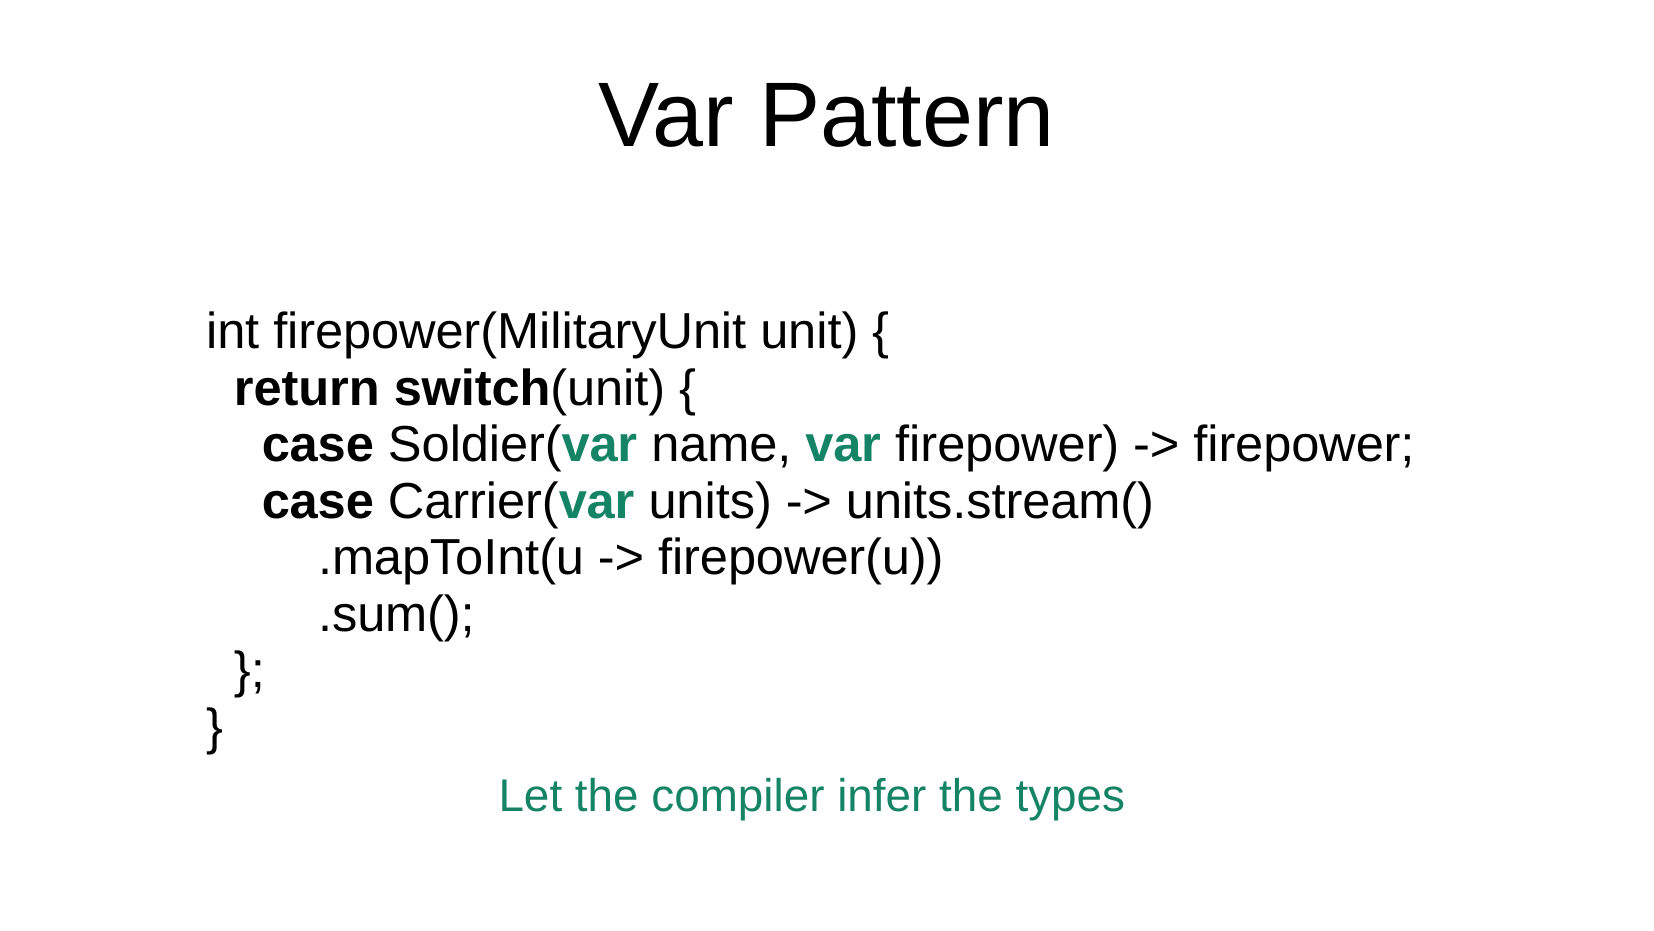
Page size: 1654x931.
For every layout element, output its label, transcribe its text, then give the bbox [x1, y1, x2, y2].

list int firepower(MilitaryUnit unit) { return switch(unit) { case Soldier(var name, var firepower) -> firepower; case Carrier(var units) -> units.stream() .mapToInt(u -> firepower(u)) .sum(); }; } [82, 217, 1571, 758]
text_box Let the compiler infer the types [483, 762, 1141, 829]
title Var Pattern [82, 37, 1571, 193]
